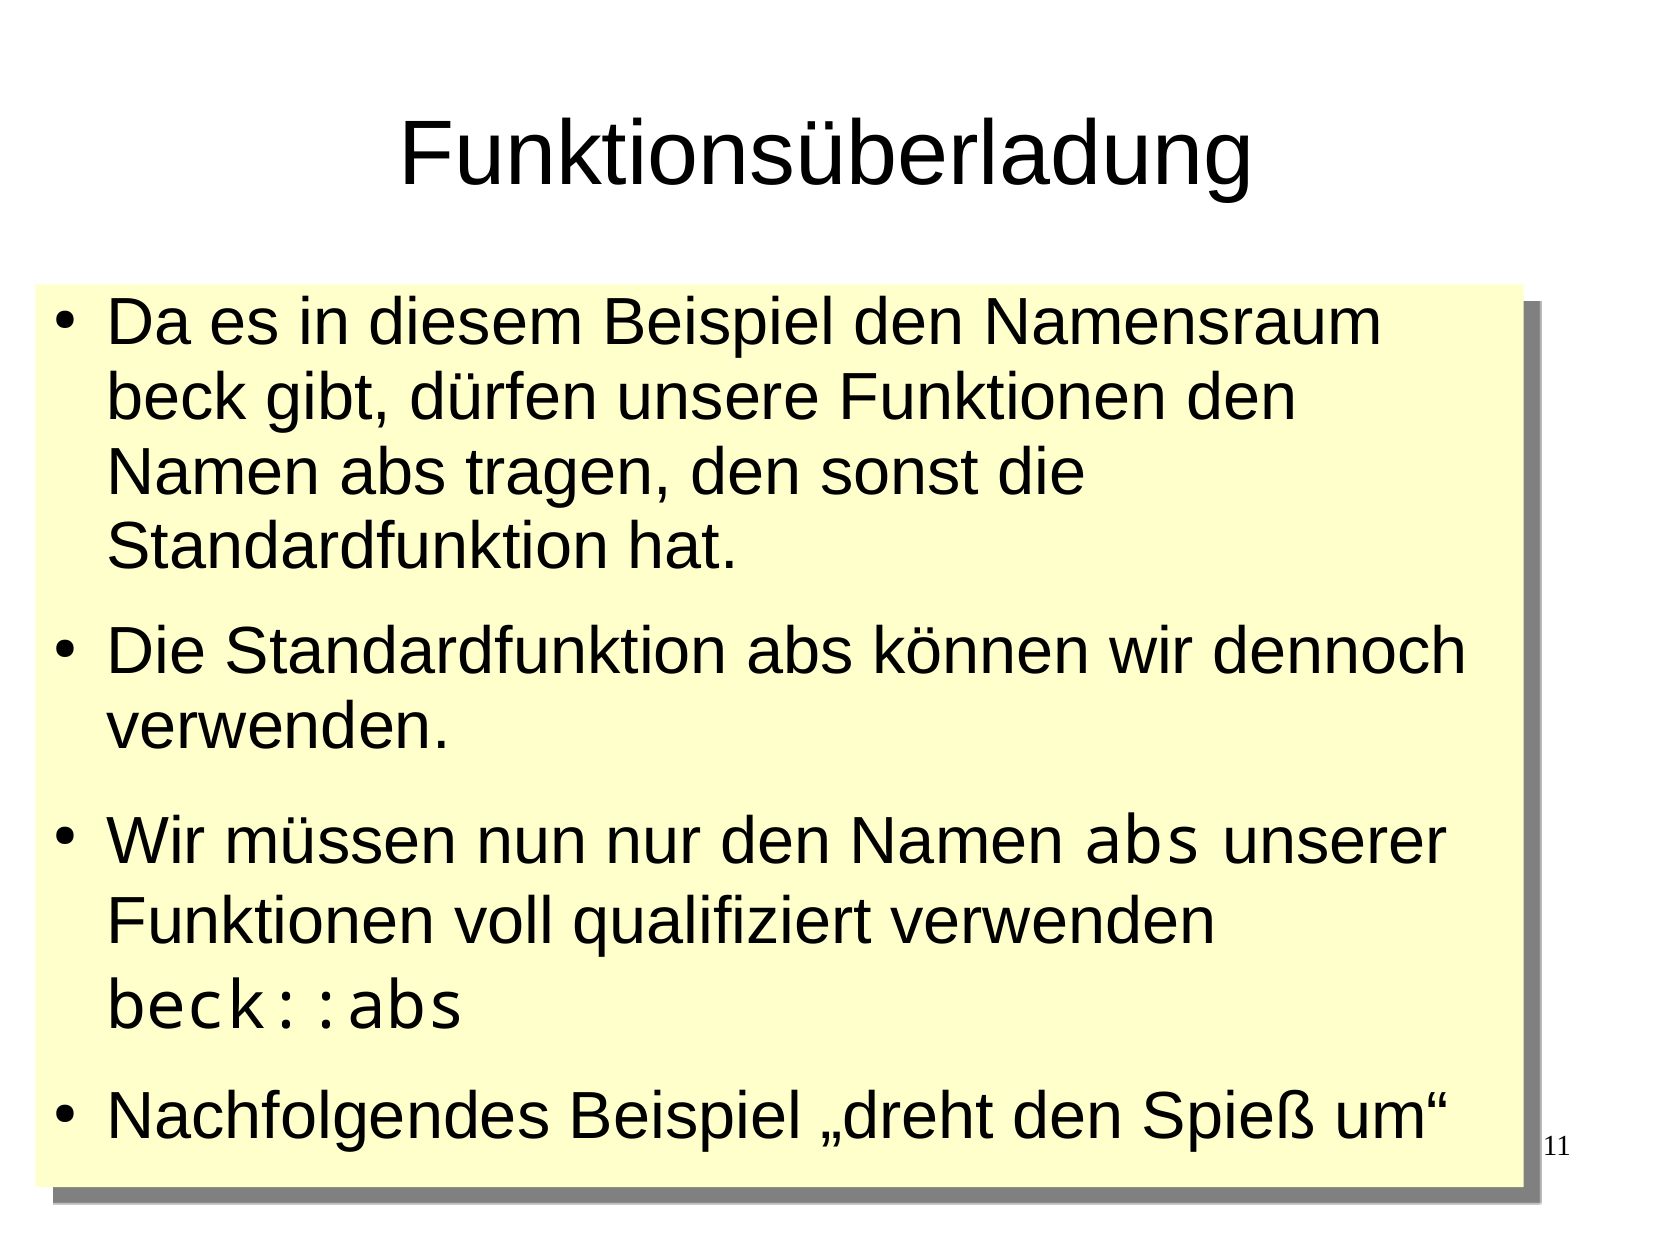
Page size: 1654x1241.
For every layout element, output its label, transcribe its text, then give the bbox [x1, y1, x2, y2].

title Funktionsüberladung [82, 49, 1571, 257]
list Da es in diesem Beispiel den Namensraum beck gibt, dürfen unsere Funktionen den Namen abs tragen, den sonst die Standardfunktion hat. Die Standardfunktion abs können wir dennoch verwenden. Wir müssen nun nur den Namen abs unserer Funktionen voll qualifiziert verwenden beck::abs Nachfolgendes Beispiel „dreht den Spieß um“ [35, 284, 1524, 1188]
